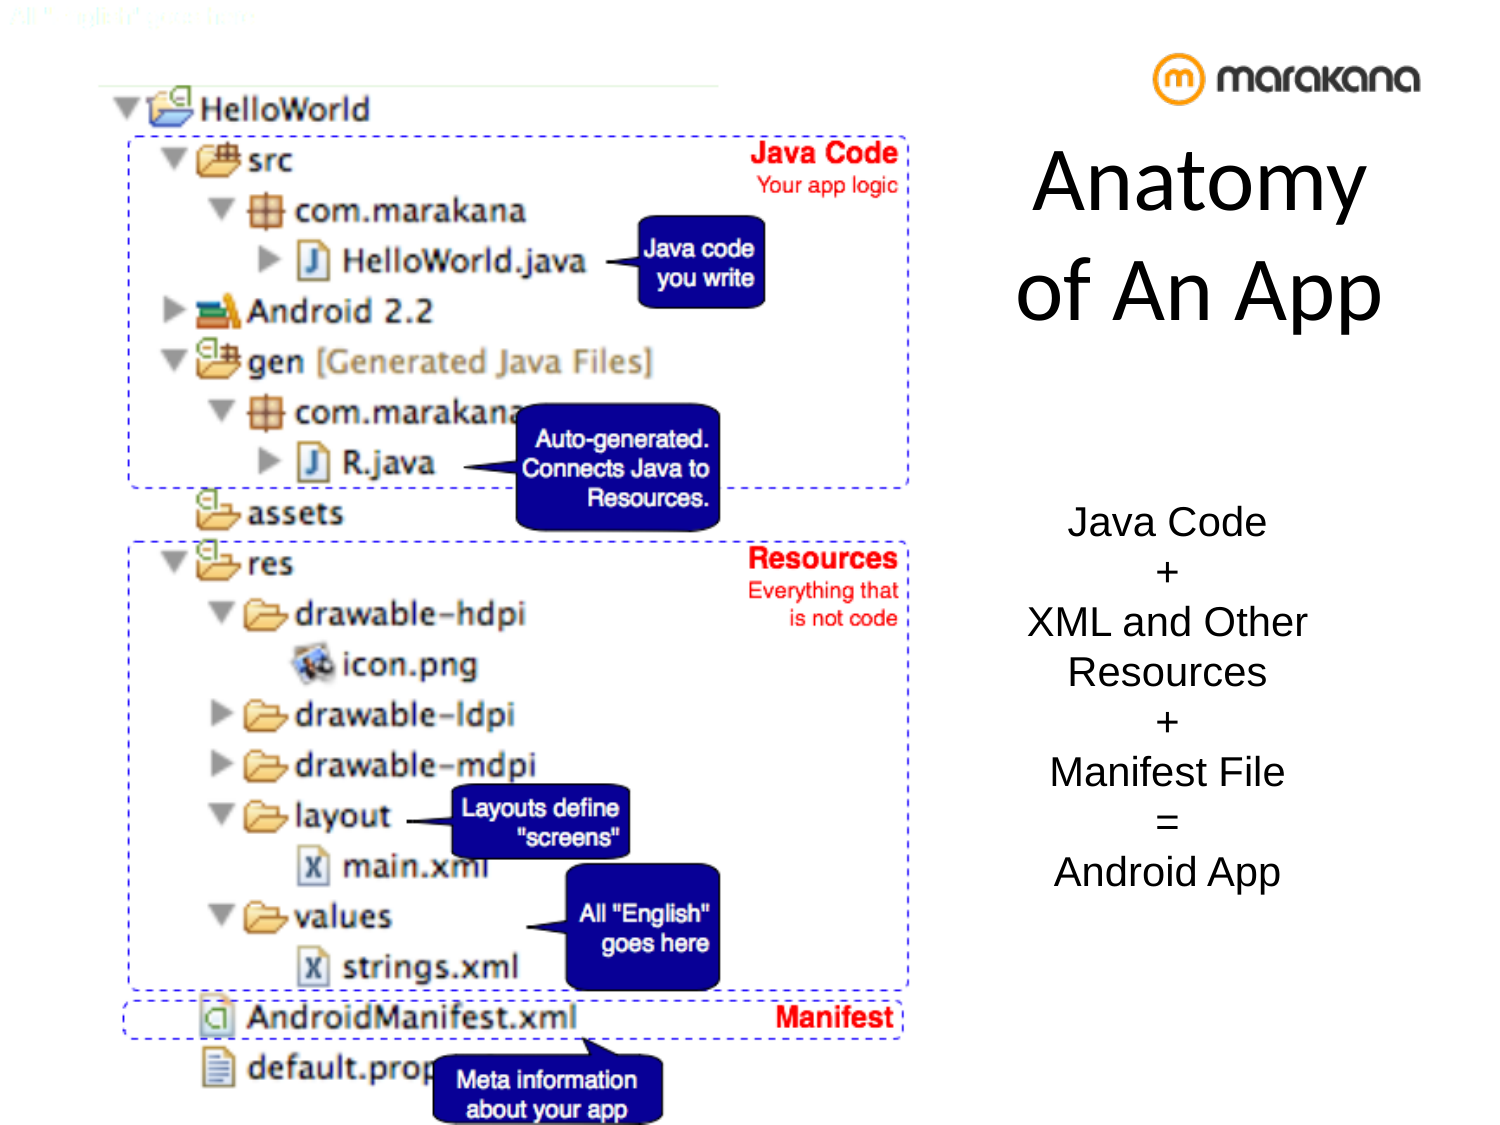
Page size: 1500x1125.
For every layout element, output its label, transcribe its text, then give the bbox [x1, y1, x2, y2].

picture [0, 0, 911, 1125]
text_box Java Code + XML and Other Resources + Manifest File = Android App [910, 487, 1425, 903]
title Anatomy of An App [975, 45, 1425, 413]
